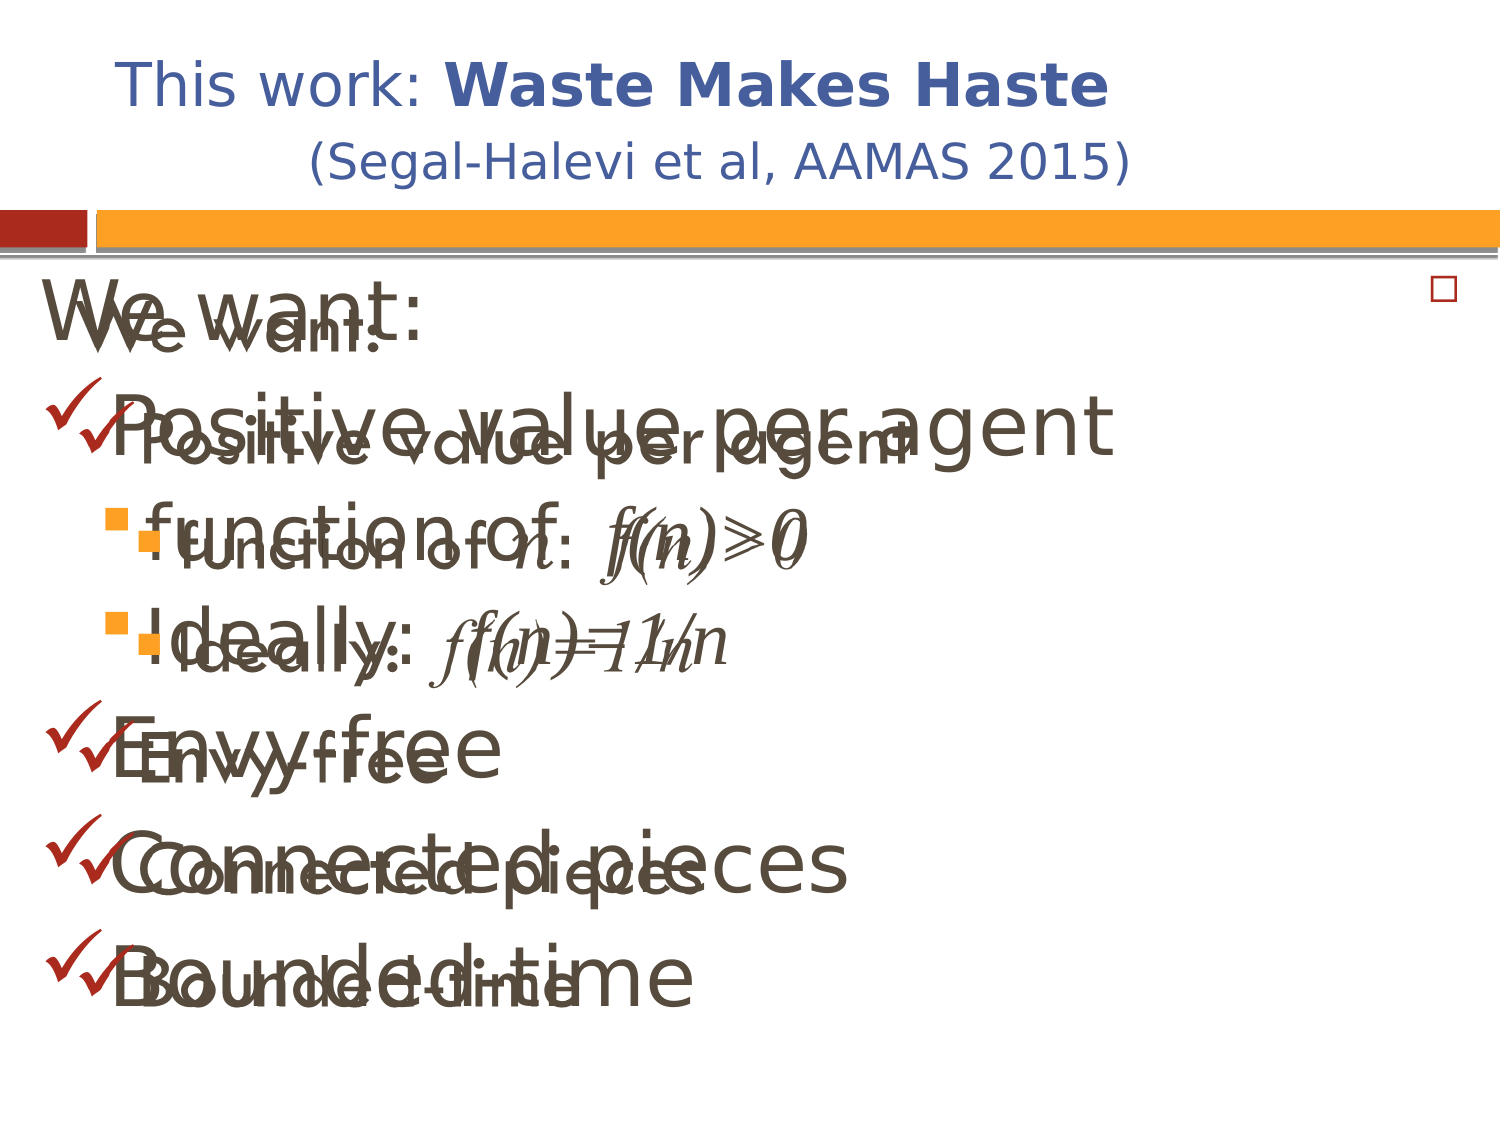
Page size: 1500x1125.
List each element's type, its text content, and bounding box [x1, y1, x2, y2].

list [24, 249, 1475, 1088]
title This work: Waste Makes Haste (Segal-Halevi et al, AAMAS 2015) [100, 37, 1438, 200]
